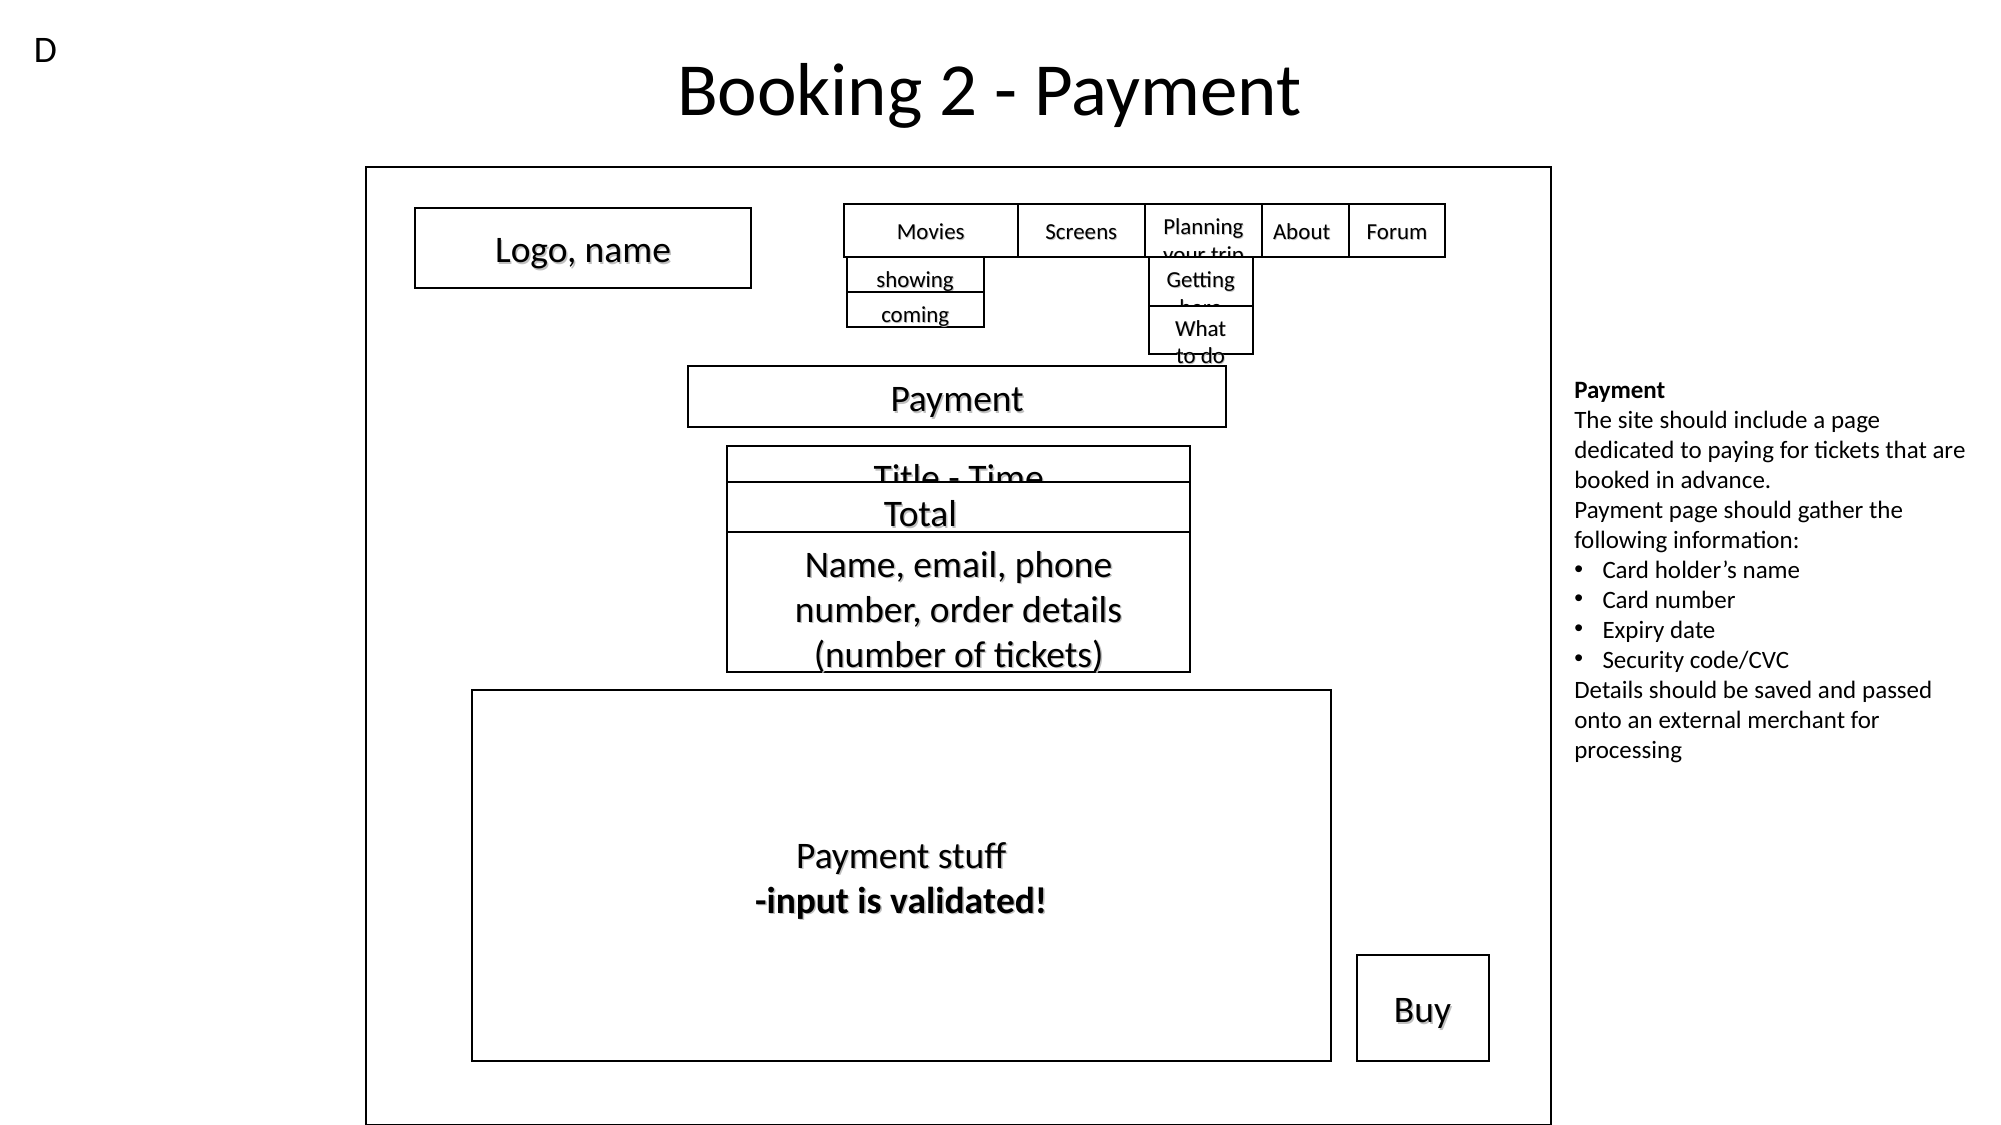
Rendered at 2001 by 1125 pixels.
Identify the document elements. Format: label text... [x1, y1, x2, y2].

text_box Payment [688, 366, 1226, 427]
text_box D [18, 17, 73, 79]
text_box Total [727, 482, 1190, 532]
text_box Booking 2 - Payment [255, 32, 1724, 139]
text_box Screens [1018, 204, 1145, 257]
text_box Getting here [1149, 257, 1253, 306]
text_box What to do [1149, 306, 1253, 354]
text_box Name, email, phone number, order details (number of tickets) [727, 532, 1190, 672]
text_box About [1262, 204, 1349, 257]
text_box showing [847, 257, 984, 292]
text_box Logo, name [415, 208, 751, 288]
text_box Movies [844, 204, 1018, 257]
text_box Payment stuff -input is validated! [472, 690, 1331, 1061]
text_box Planning your trip [1145, 204, 1262, 257]
text_box coming [847, 292, 984, 327]
text_box Forum [1349, 204, 1445, 257]
text_box Buy [1357, 955, 1489, 1061]
text_box Payment The site should include a page dedicated to paying for tickets that are booked in advance. Payment page should gather the following information: Card holder’s name Card number Expiry date Security code/CVC Details should be saved and passed onto an external merchant for processing [1559, 366, 1983, 806]
text_box Title - Time [727, 446, 1190, 482]
